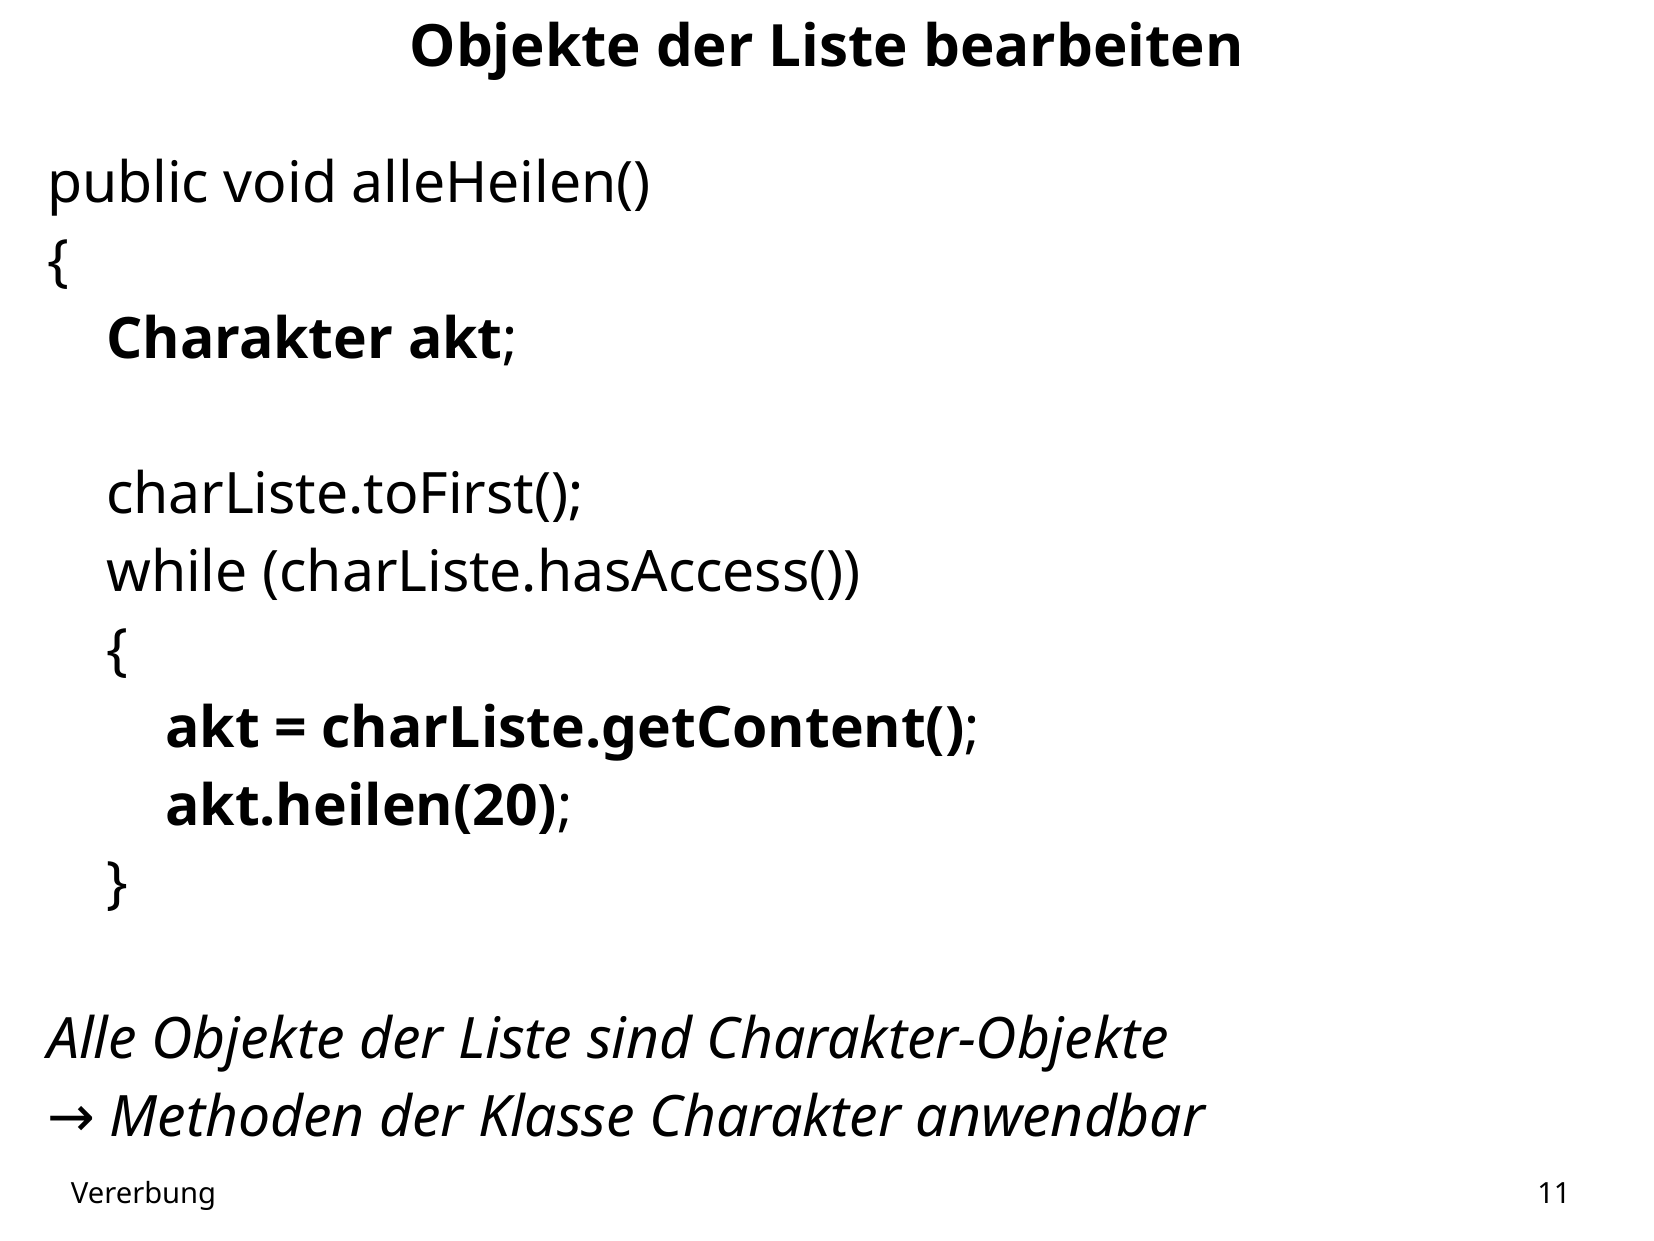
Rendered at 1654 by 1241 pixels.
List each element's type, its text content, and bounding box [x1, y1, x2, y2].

title Objekte der Liste bearbeiten [0, 5, 1654, 83]
list public void alleHeilen() { Charakter akt; charListe.toFirst(); while (charListe.hasAccess()) { akt = charListe.getContent(); akt.heilen(20); } Alle Objekte der Liste sind Charakter-Objekte → Methoden der Klasse Charakter anwendbar [47, 141, 1619, 1158]
